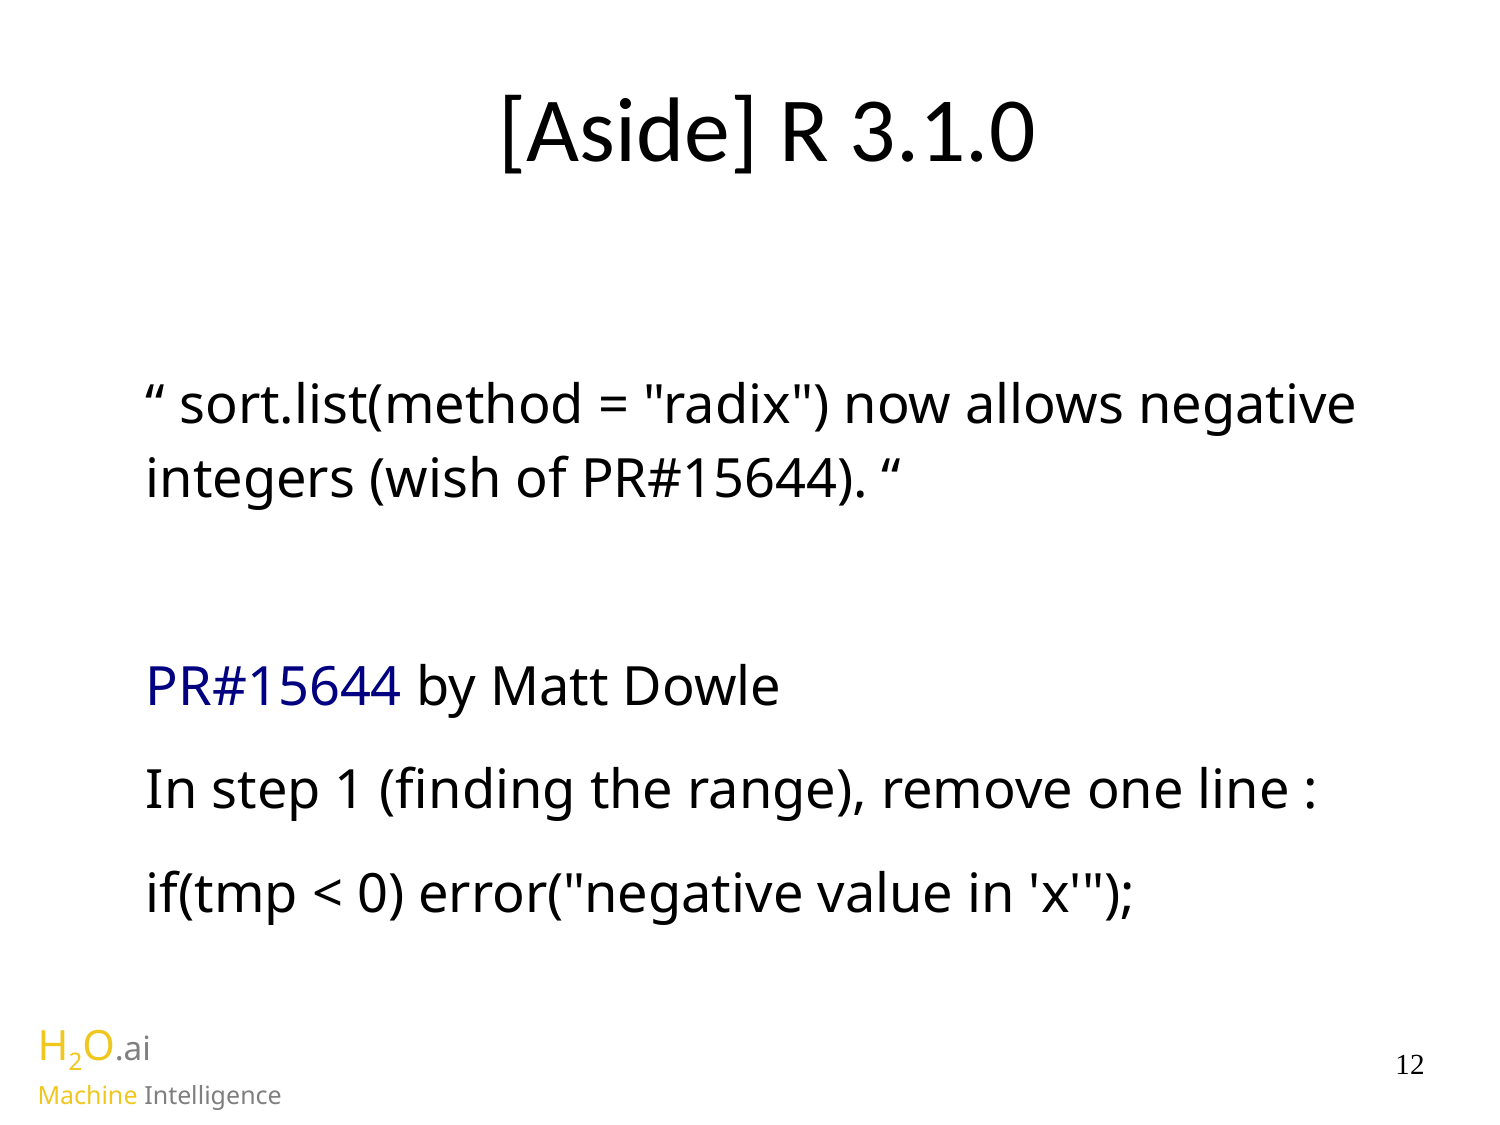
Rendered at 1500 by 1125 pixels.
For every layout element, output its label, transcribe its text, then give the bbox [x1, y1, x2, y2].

list “ sort.list(method = "radix") now allows negative integers (wish of PR#15644). “ PR#15644 by Matt Dowle In step 1 (finding the range), remove one line : if(tmp < 0) error("negative value in 'x'"); [75, 262, 1425, 1125]
title [Aside] R 3.1.0 [75, 15, 1425, 262]
